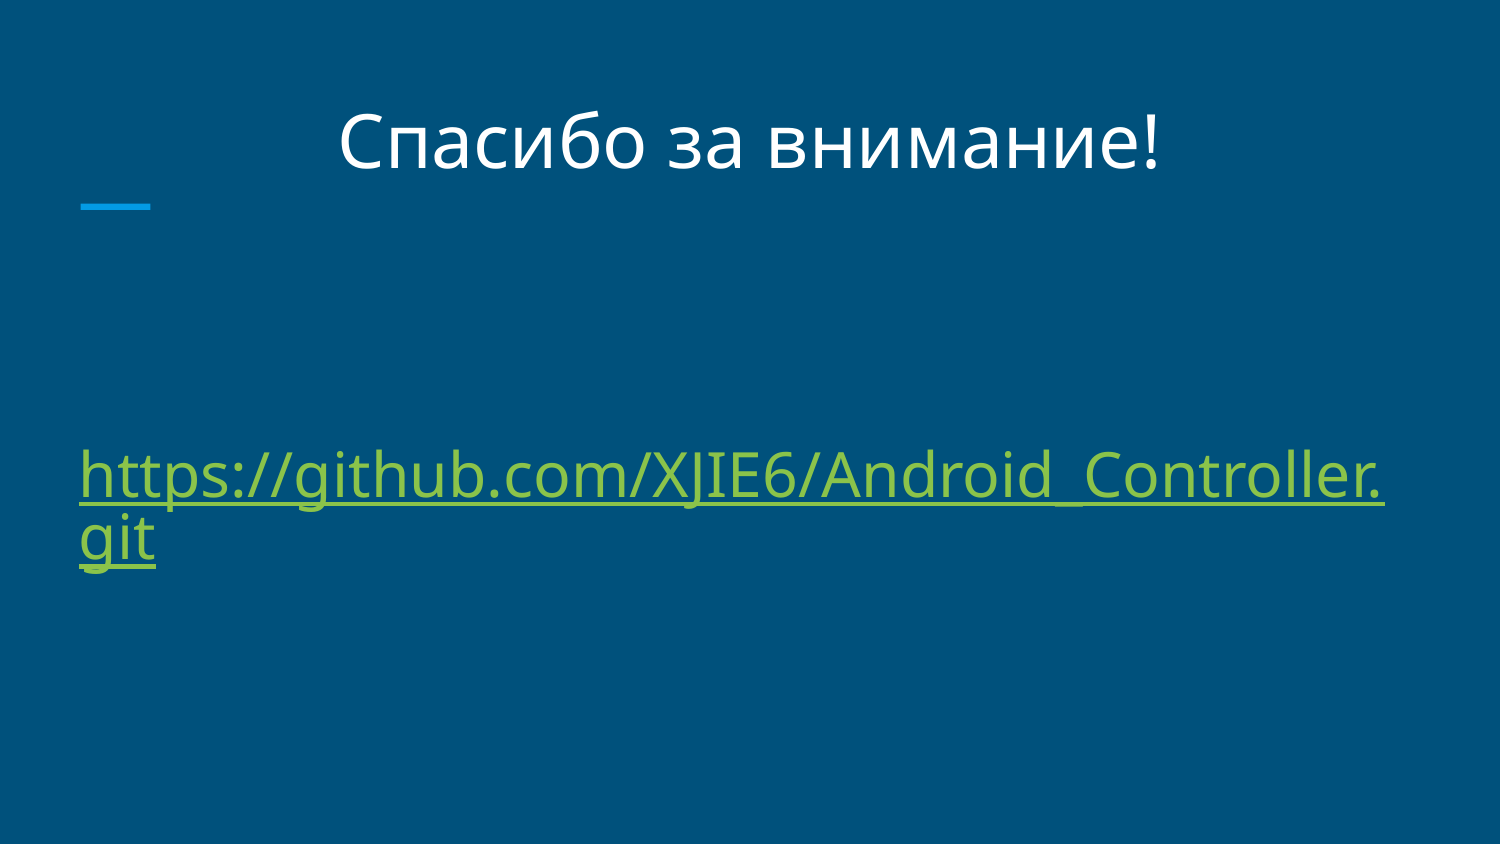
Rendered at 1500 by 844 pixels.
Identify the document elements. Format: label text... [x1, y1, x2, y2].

list https://github.com/XJIE6/Android_Controller.git [63, 419, 1437, 569]
title Спасибо за внимание! [63, 85, 1437, 199]
